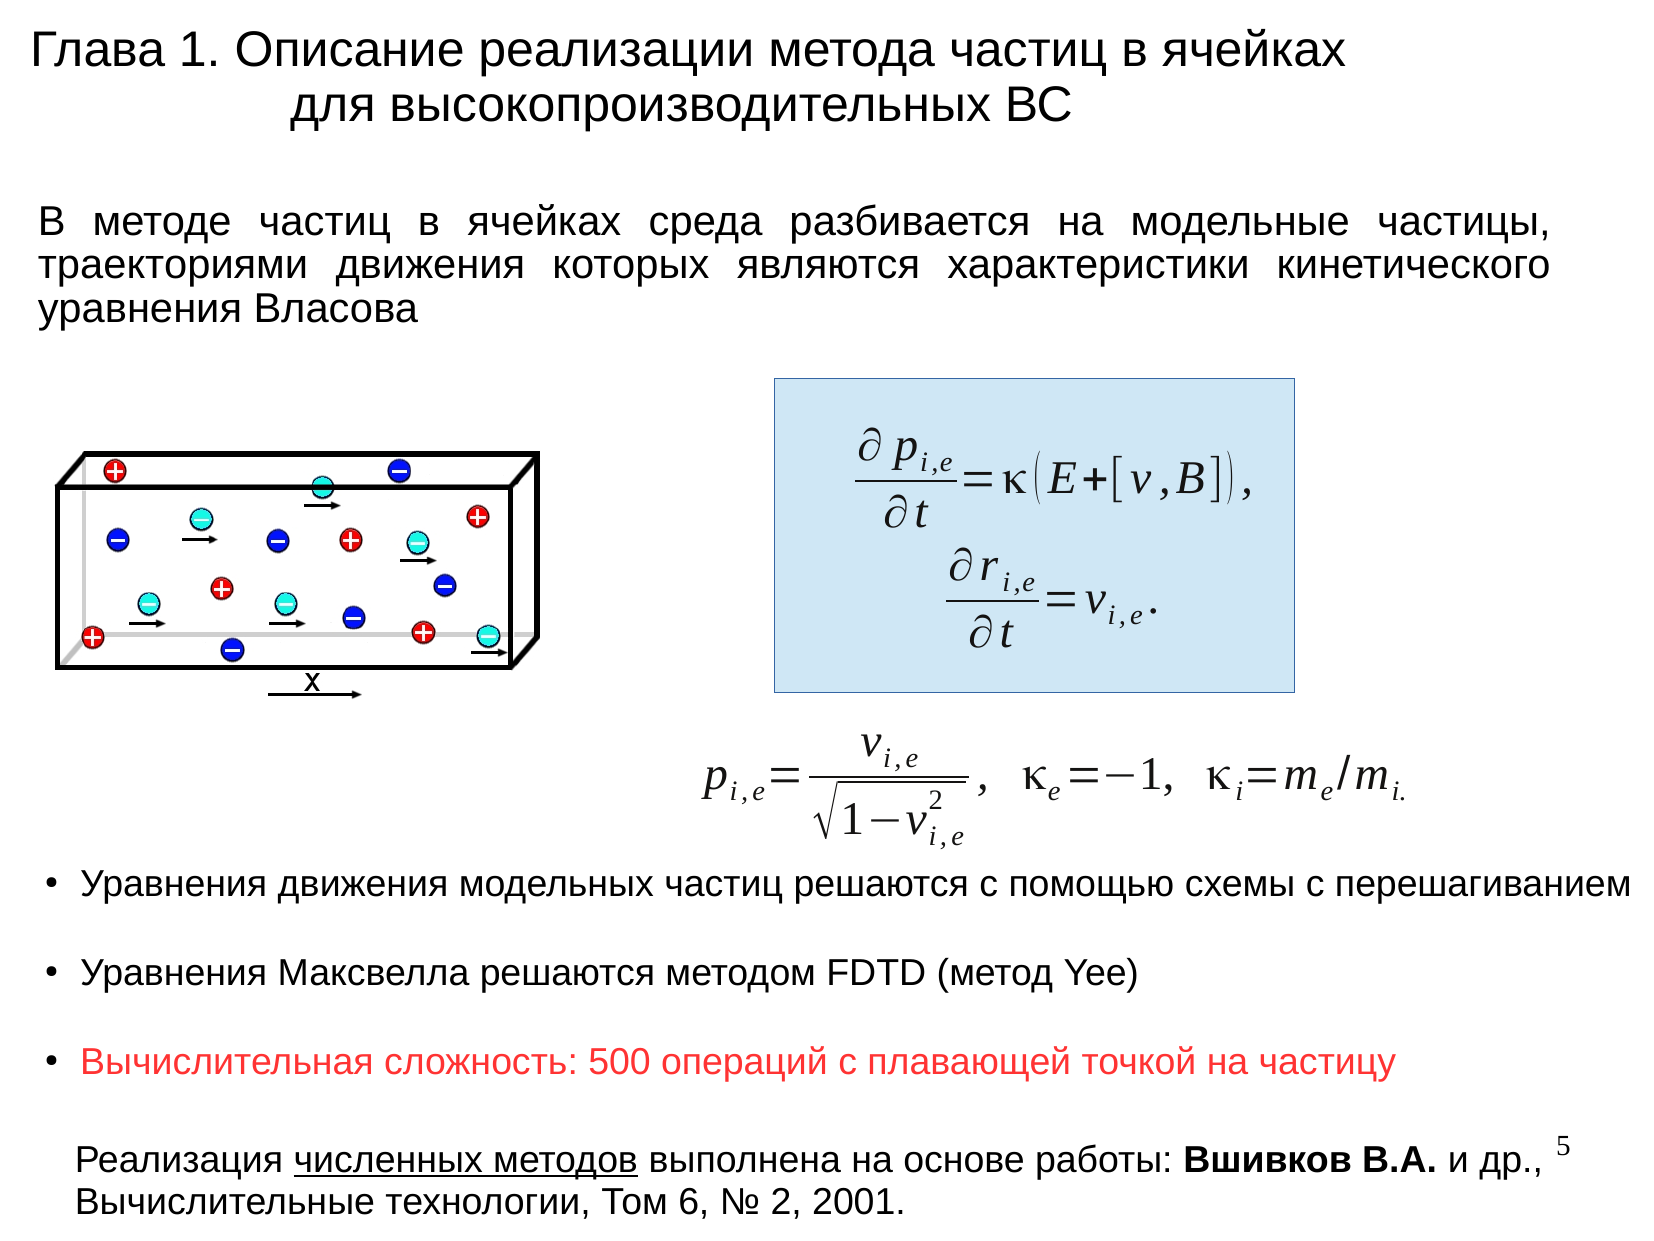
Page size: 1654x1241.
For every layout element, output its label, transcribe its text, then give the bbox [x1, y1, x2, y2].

text_box Реализация численных методов выполнена на основе работы: Вшивков В.А. и др., Вычислительные технологии, Том 6, № 2, 2001. [60, 1131, 1558, 1231]
chart [687, 418, 1418, 851]
text_box Уравнения движения модельных частиц решаются с помощью схемы с перешагиванием Уравнения Максвелла решаются методом FDTD (метод Yee) Вычислительная сложность: 500 операций с плавающей точкой на частицу [30, 855, 1647, 1091]
title Глава 1. Описание реализации метода частиц в ячейках для высокопроизводительных ВС [5, 2, 1371, 151]
list В методе частиц в ячейках среда разбивается на модельные частицы, траекториями движения которых являются характеристики кинетического уравнения Власова [37, 201, 1552, 503]
picture [52, 449, 541, 701]
